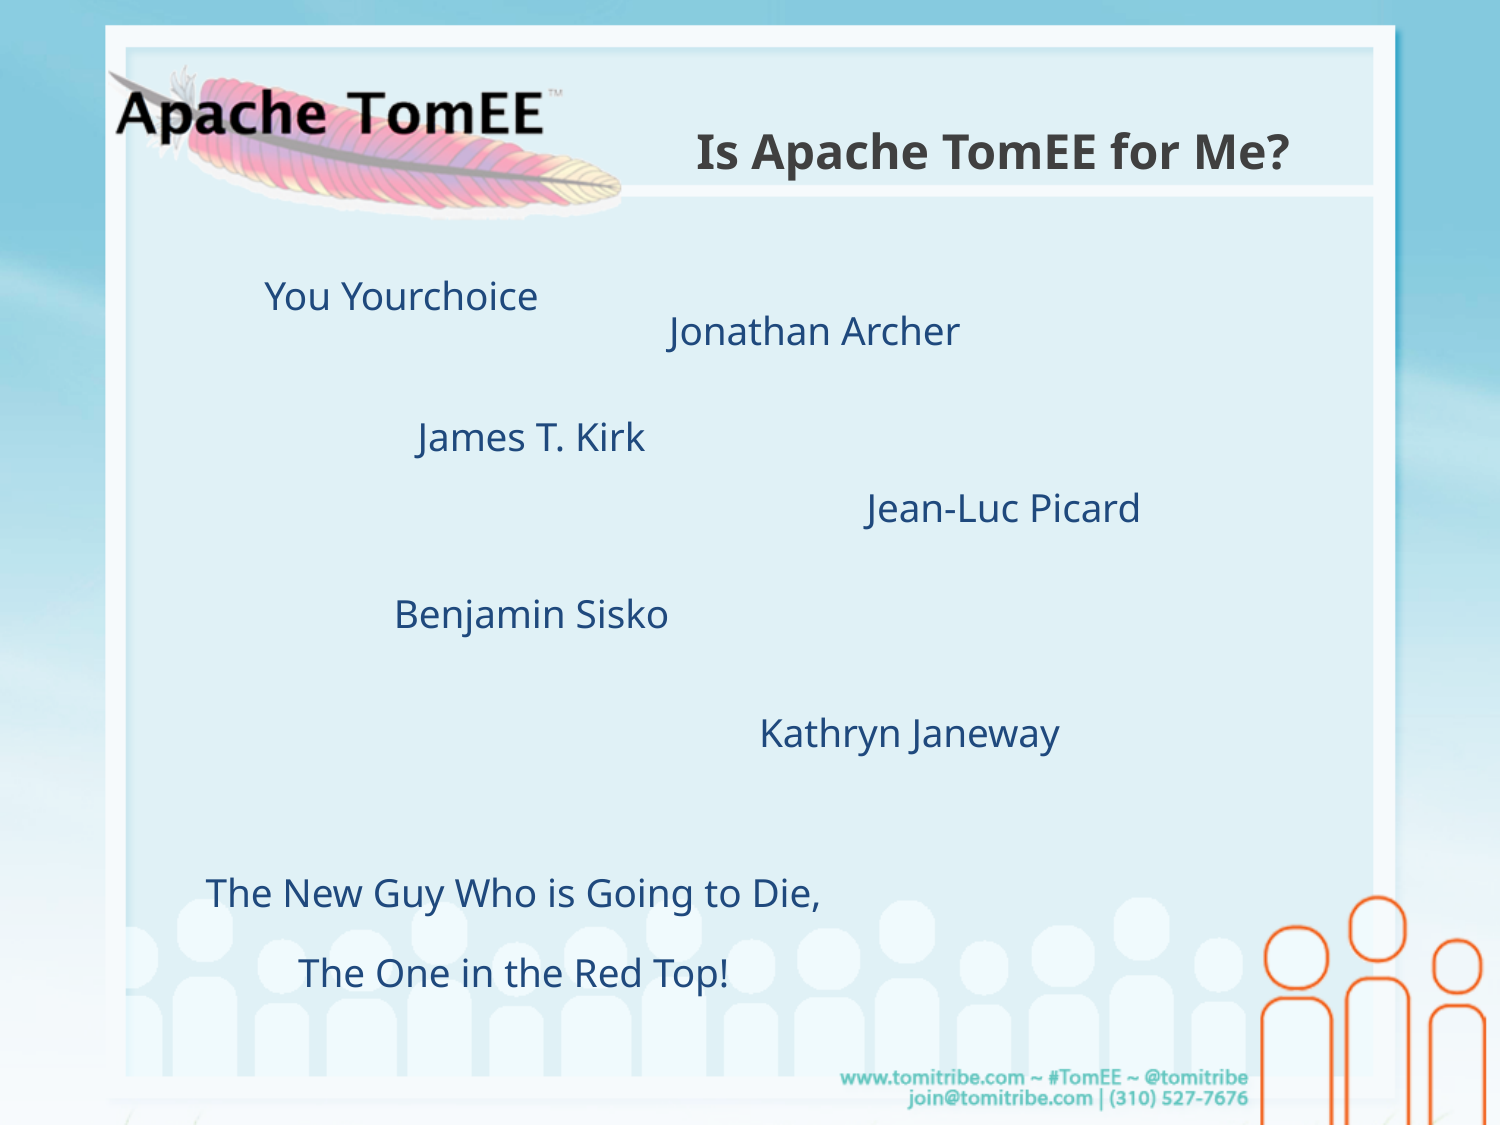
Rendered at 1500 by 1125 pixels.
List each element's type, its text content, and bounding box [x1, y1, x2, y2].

title Jean-Luc Picard [767, 460, 1205, 532]
picture [0, 0, 1500, 1125]
title Kathryn Janeway [673, 685, 1111, 756]
title James T. Kirk [295, 389, 733, 461]
title The New Guy Who is Going to Die, The One in the Red Top! [129, 885, 863, 957]
title You Yourchoice [165, 248, 603, 319]
title Jonathan Archer [578, 283, 1016, 355]
title Is Apache TomEE for Me? [590, 59, 1396, 213]
title Benjamin Sisko [295, 566, 733, 638]
